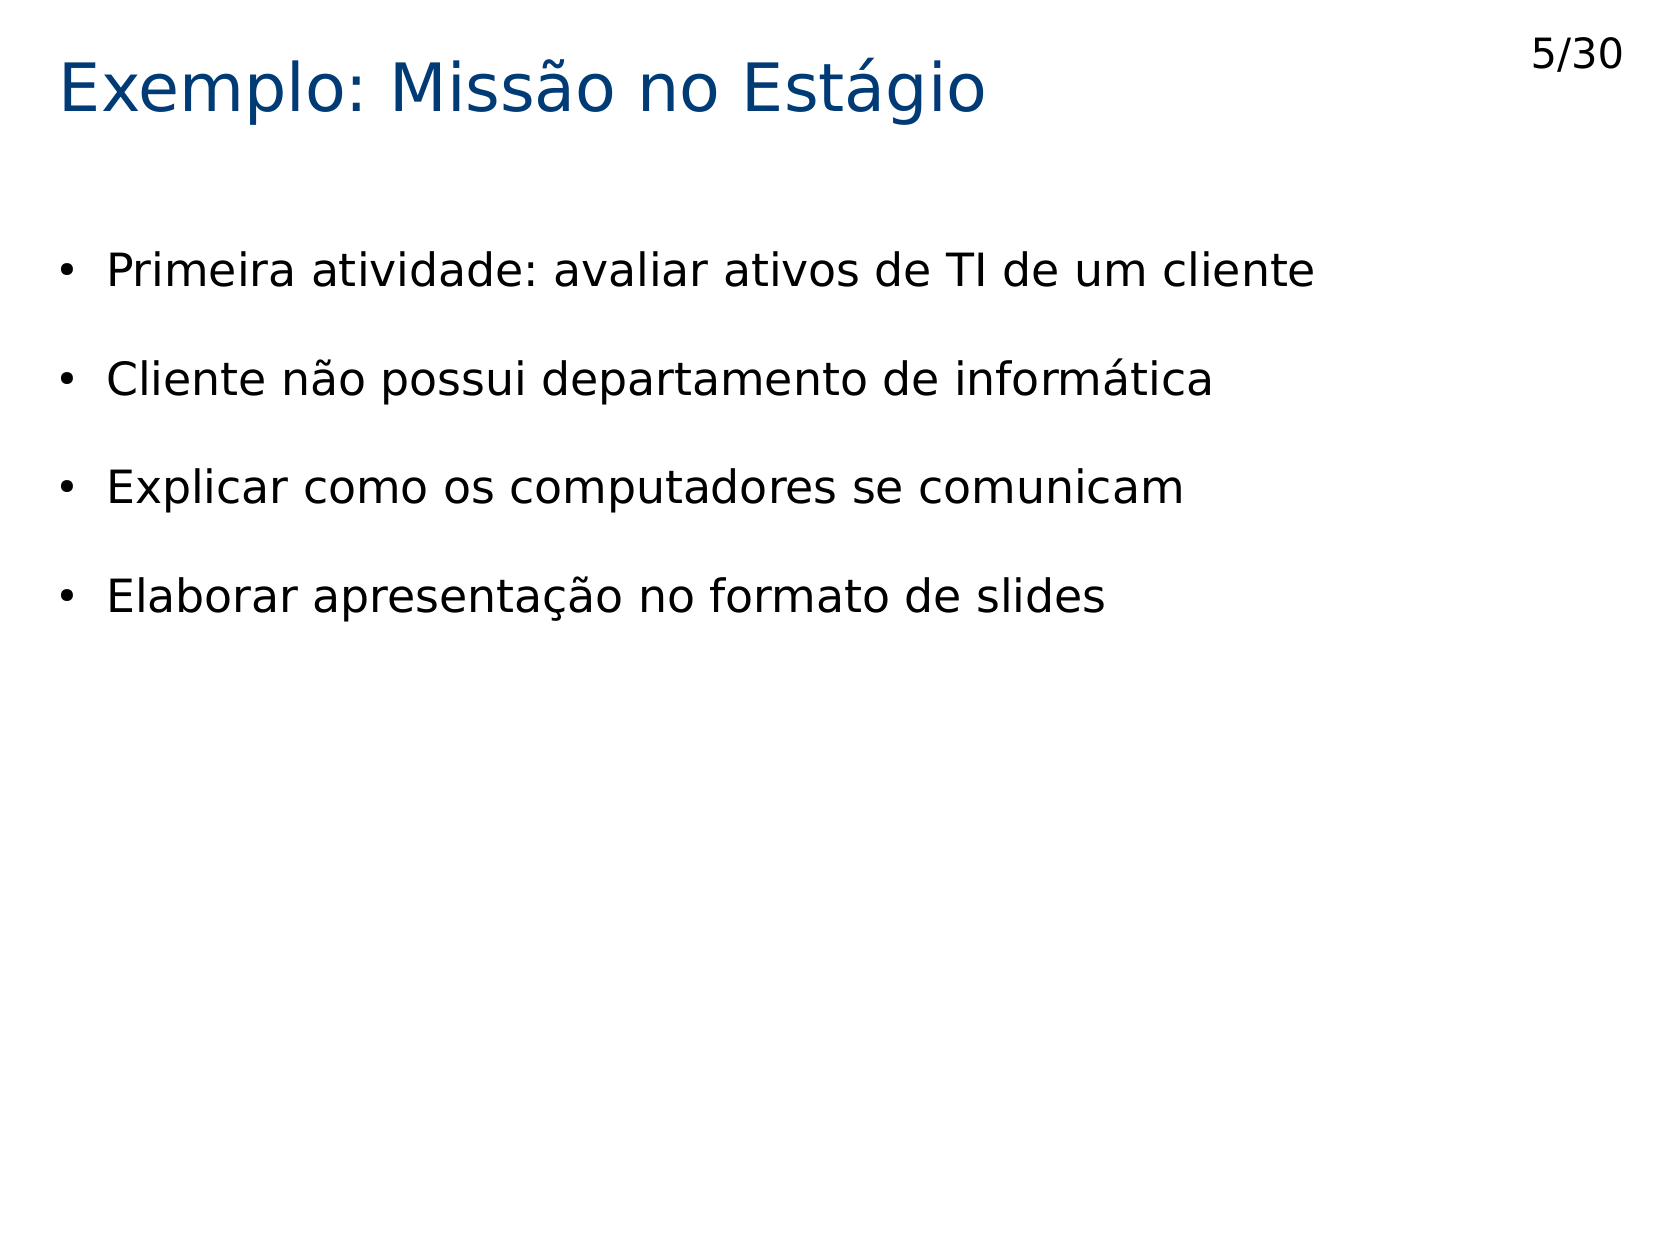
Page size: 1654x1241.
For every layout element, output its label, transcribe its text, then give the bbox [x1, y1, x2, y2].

title Exemplo: Missão no Estágio [59, 29, 1506, 148]
list Primeira atividade: avaliar ativos de TI de um cliente Cliente não possui departamento de informática Explicar como os computadores se comunicam Elaborar apresentação no formato de slides [59, 236, 1595, 1211]
